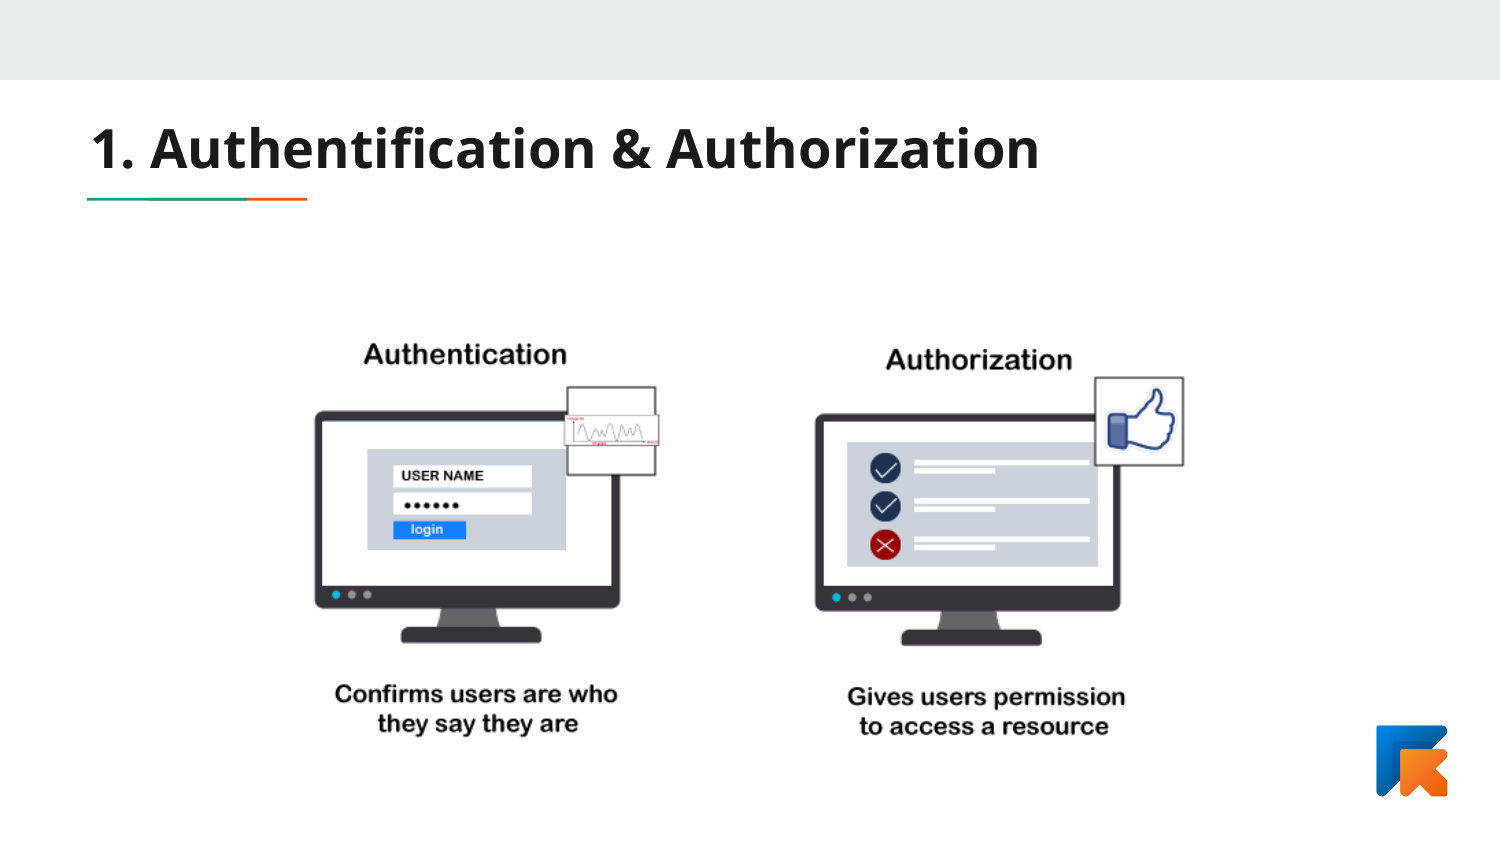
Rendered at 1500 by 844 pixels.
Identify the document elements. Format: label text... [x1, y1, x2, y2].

picture [262, 304, 1201, 764]
title 1. Authentification & Authorization [75, 99, 1337, 188]
picture [1348, 711, 1476, 809]
